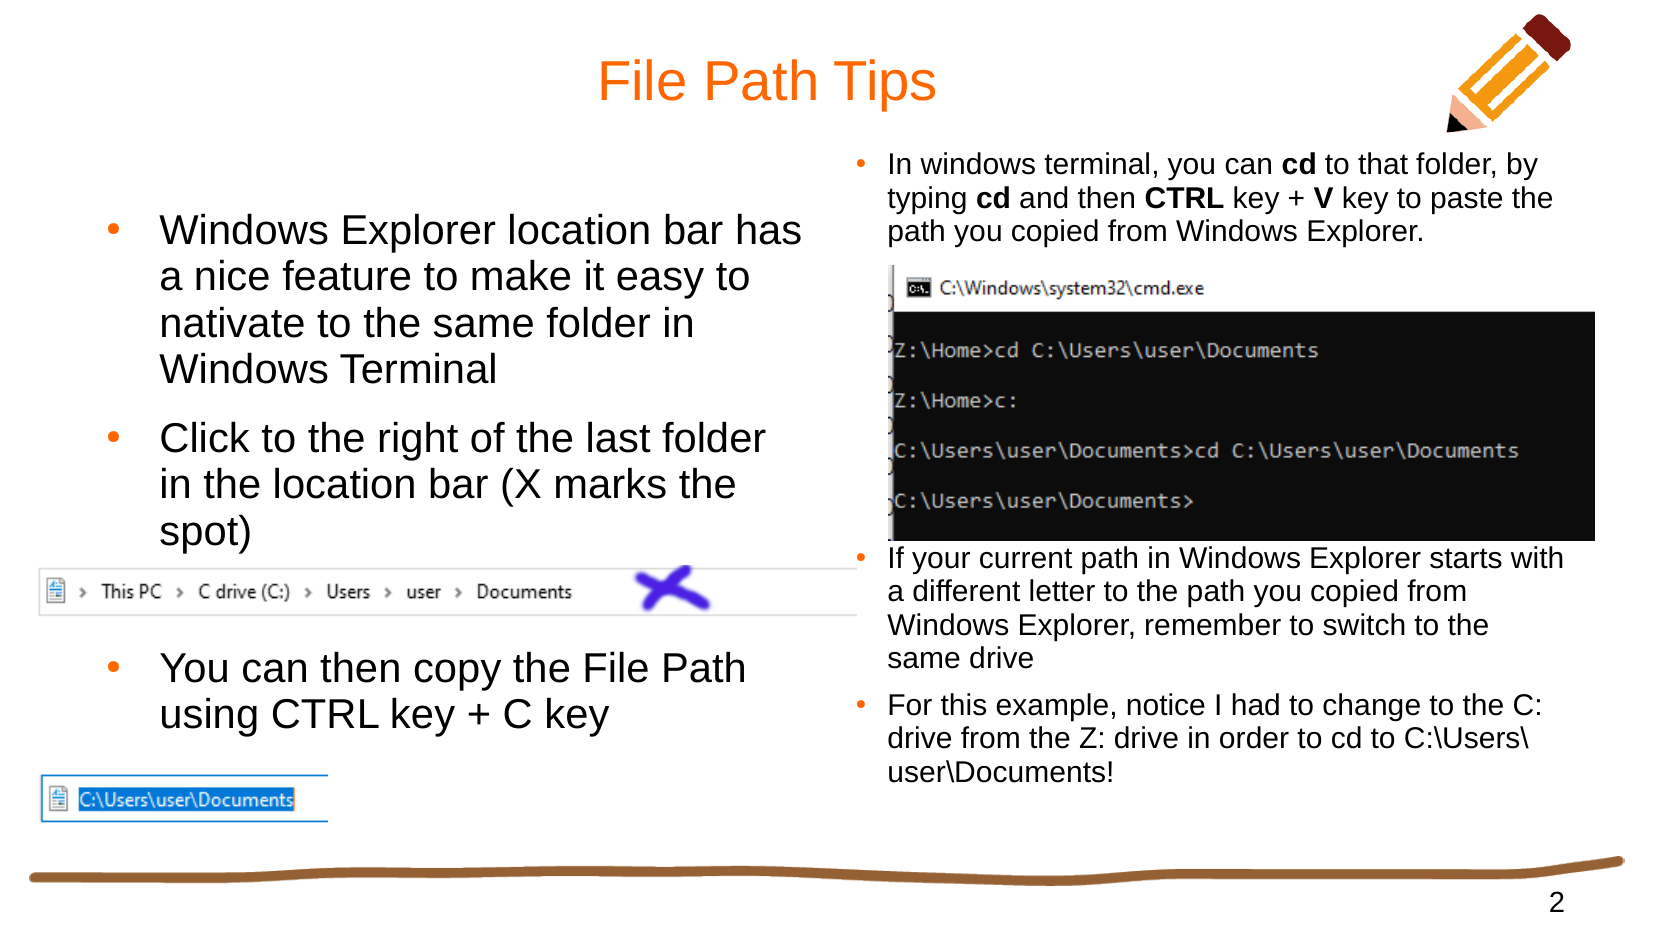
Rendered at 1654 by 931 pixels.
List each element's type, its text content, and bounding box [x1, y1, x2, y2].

title File Path Tips [88, 29, 1447, 133]
list Windows Explorer location bar has a nice feature to make it easy to nativate to the same folder in Windows Terminal Click to the right of the last folder in the location bar (X marks the spot) You can then copy the File Path using CTRL key + C key [88, 621, 809, 857]
picture [888, 265, 1595, 541]
list In windows terminal, you can cd to that folder, by typing cd and then CTRL key + V key to paste the path you copied from Windows Explorer. If your current path in Windows Explorer starts with a different letter to the path you copied from Windows Explorer, remember to switch to the same drive For this example, notice I had to change to the C: drive from the Z: drive in order to cd to C:\Users\user\Documents! [845, 147, 1566, 798]
list Windows Explorer location bar has a nice feature to make it easy to nativate to the same folder in Windows Terminal Click to the right of the last folder in the location bar (X marks the spot) You can then copy the File Path using CTRL key + C key [88, 206, 809, 565]
picture [31, 565, 857, 621]
picture [29, 767, 328, 832]
picture [29, 856, 1625, 886]
picture [1446, 14, 1571, 133]
